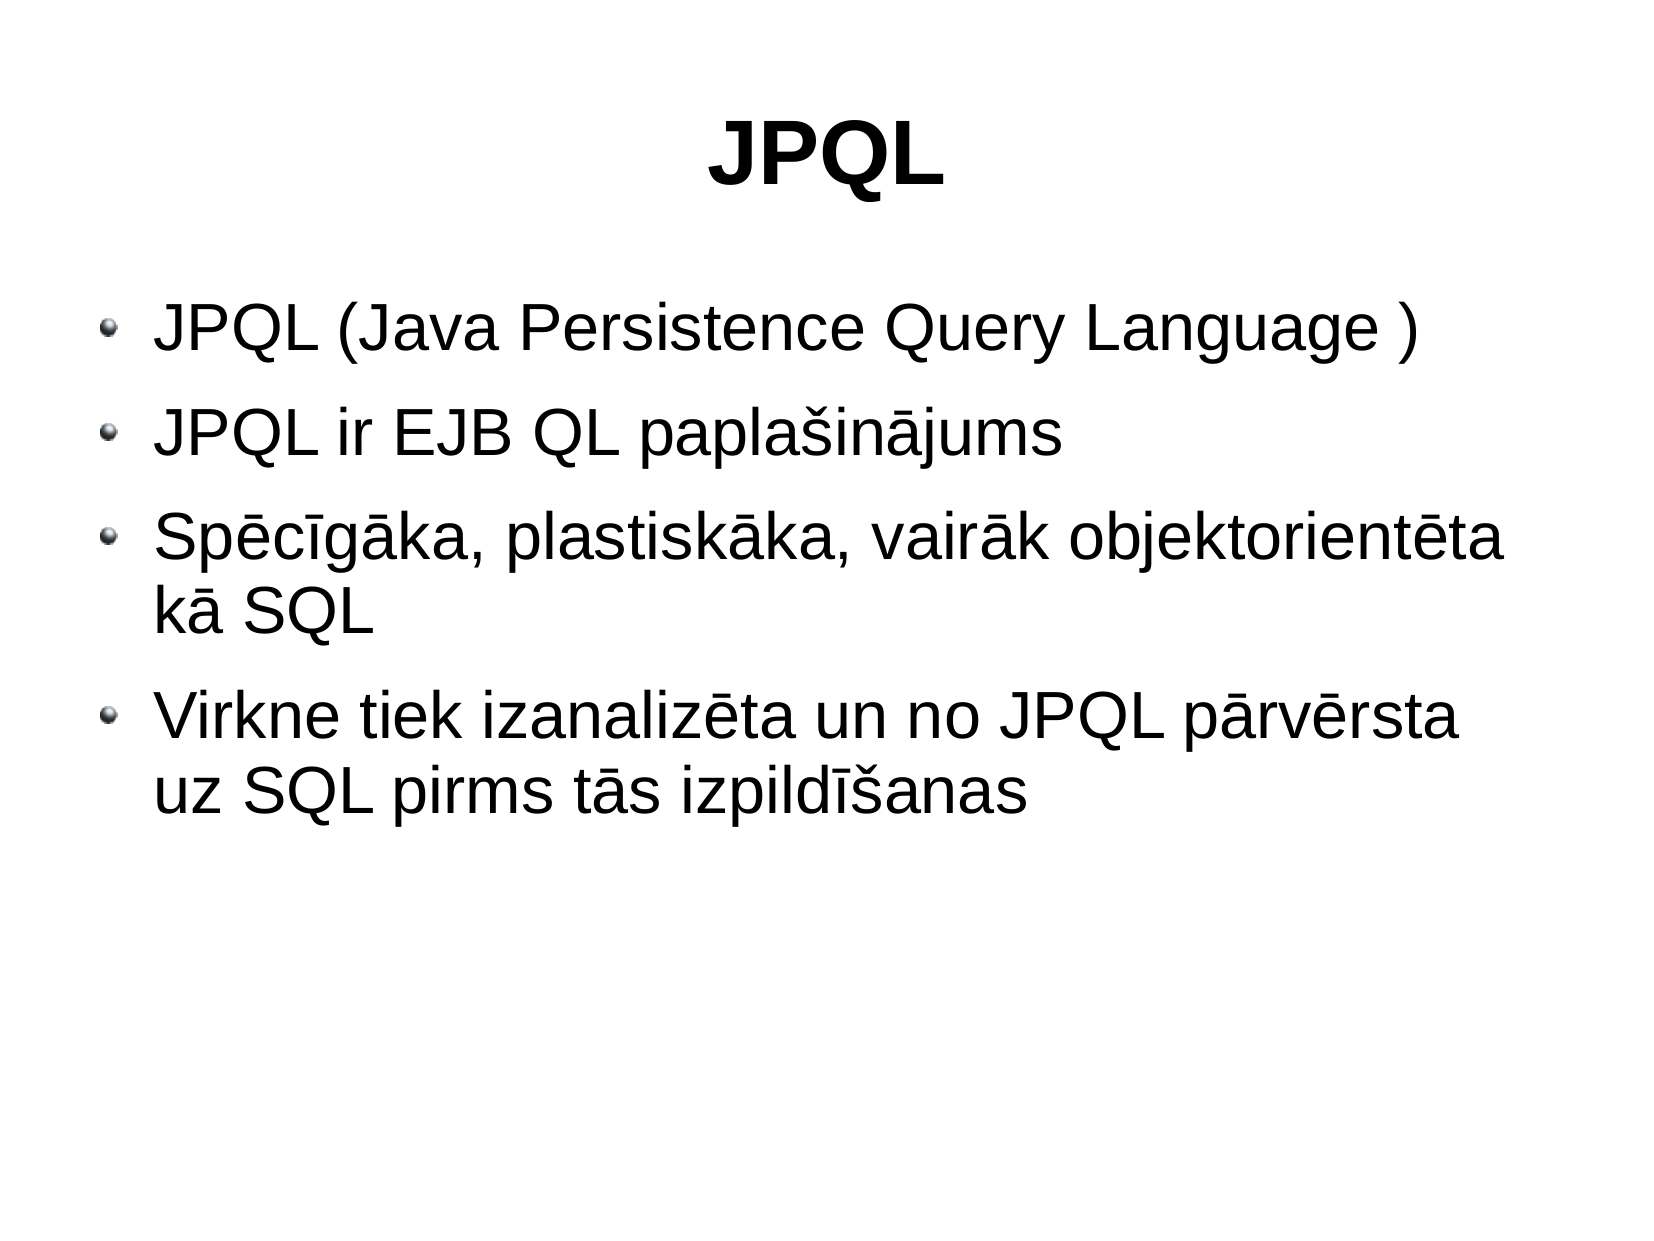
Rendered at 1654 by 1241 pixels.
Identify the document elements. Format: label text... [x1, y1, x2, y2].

list JPQL (Java Persistence Query Language ) JPQL ir EJB QL paplašinājums Spēcīgāka, plastiskāka, vairāk objektorientēta kā SQL Virkne tiek izanalizēta un no JPQL pārvērsta uz SQL pirms tās izpildīšanas [82, 290, 1538, 1010]
title JPQL [82, 49, 1571, 257]
